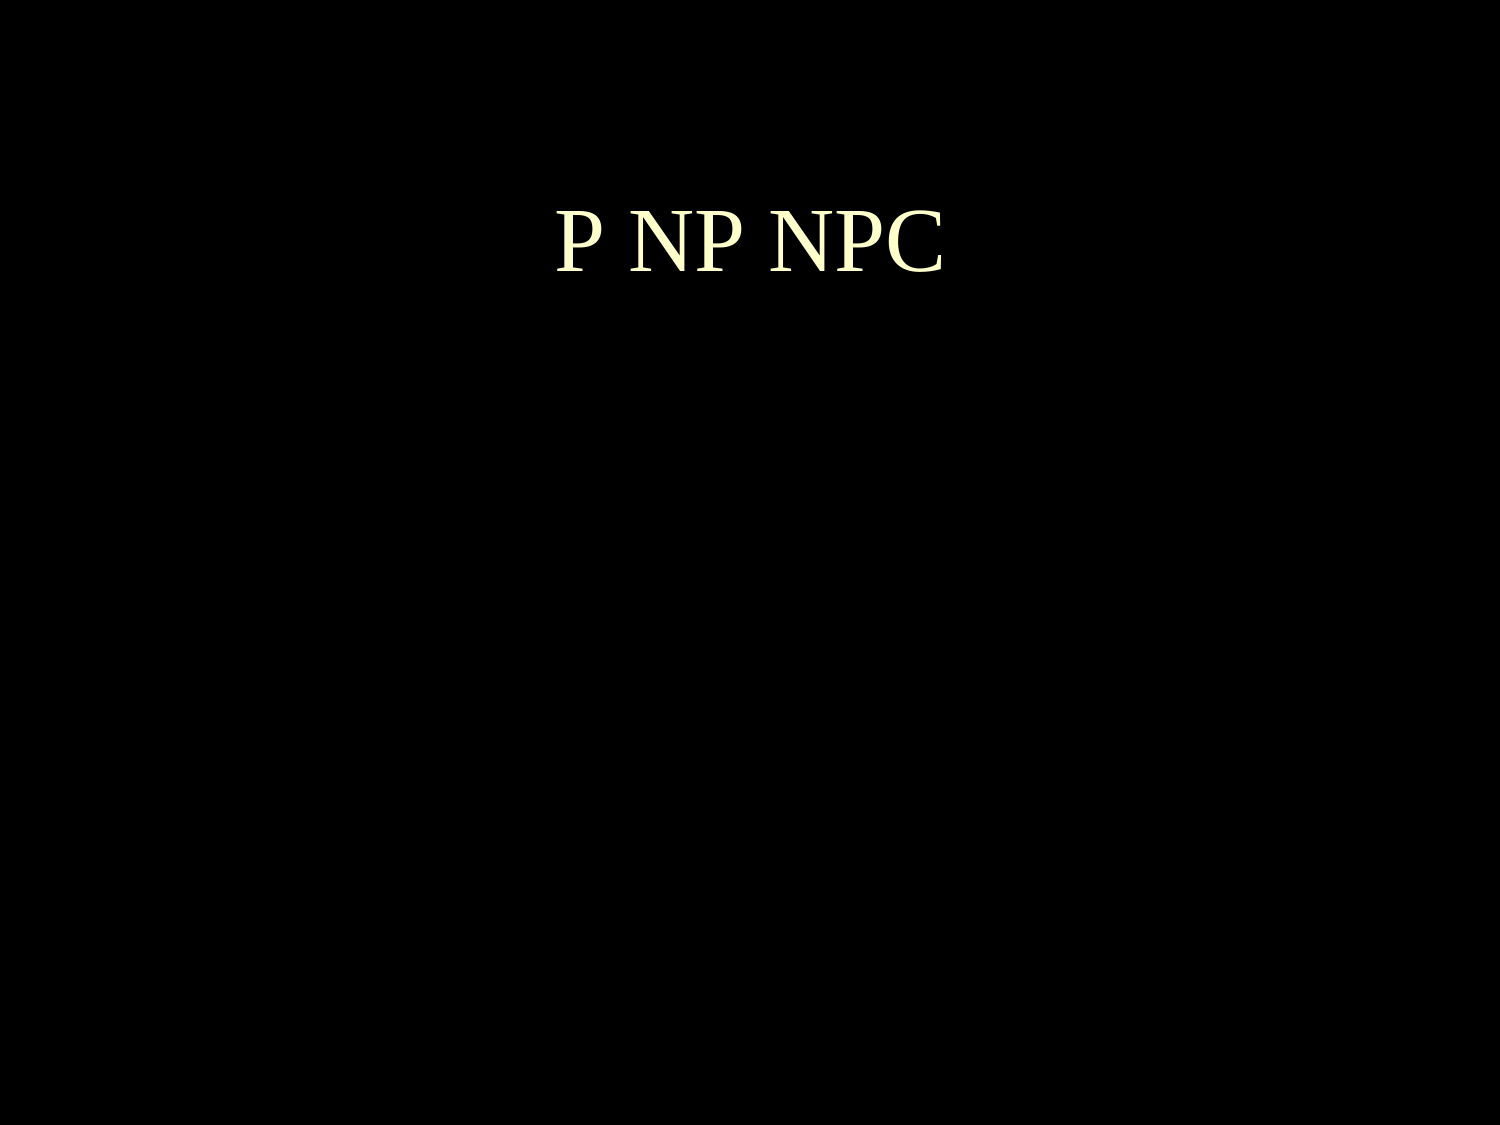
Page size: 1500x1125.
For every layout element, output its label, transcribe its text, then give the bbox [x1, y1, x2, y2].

title P NP NPC [22, 145, 1480, 336]
